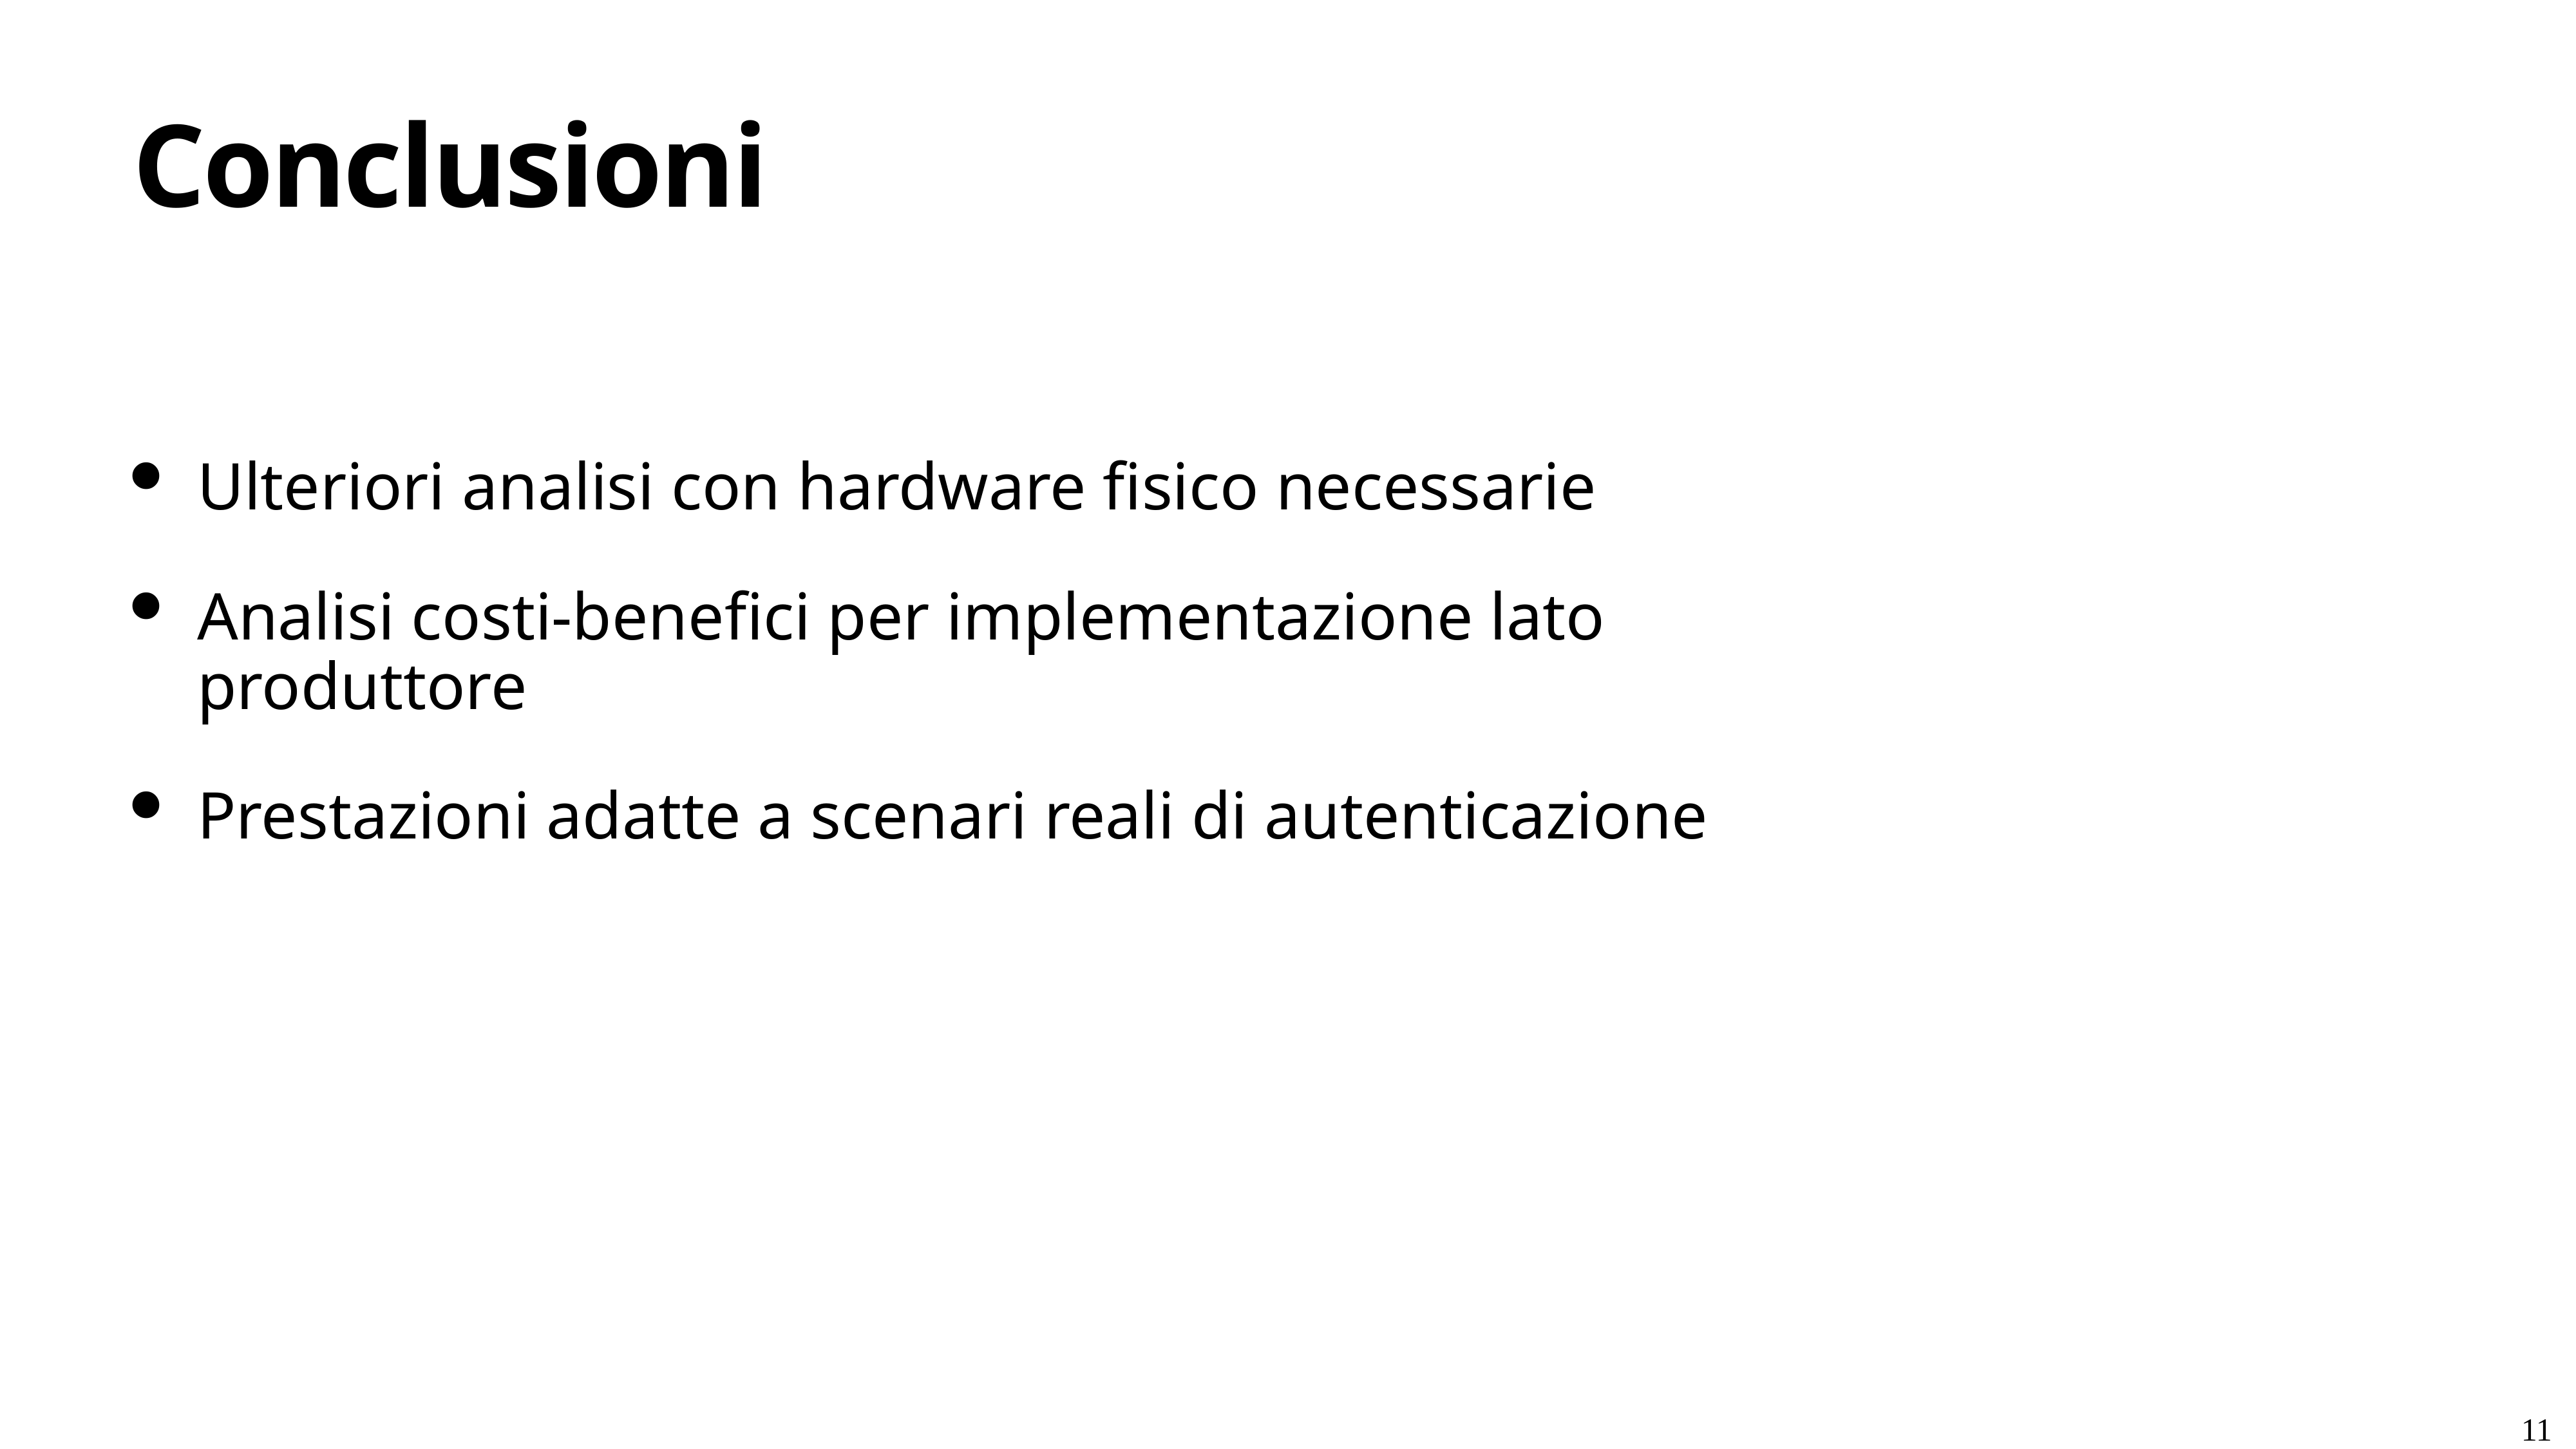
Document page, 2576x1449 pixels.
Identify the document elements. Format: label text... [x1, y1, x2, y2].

list Ulteriori analisi con hardware fisico necessarie Analisi costi-benefici per implementazione lato produttore Prestazioni adatte a scenari reali di autenticazione [127, 448, 1956, 855]
title Conclusioni [127, 114, 2448, 266]
text_box <number> [2512, 1403, 2563, 1449]
